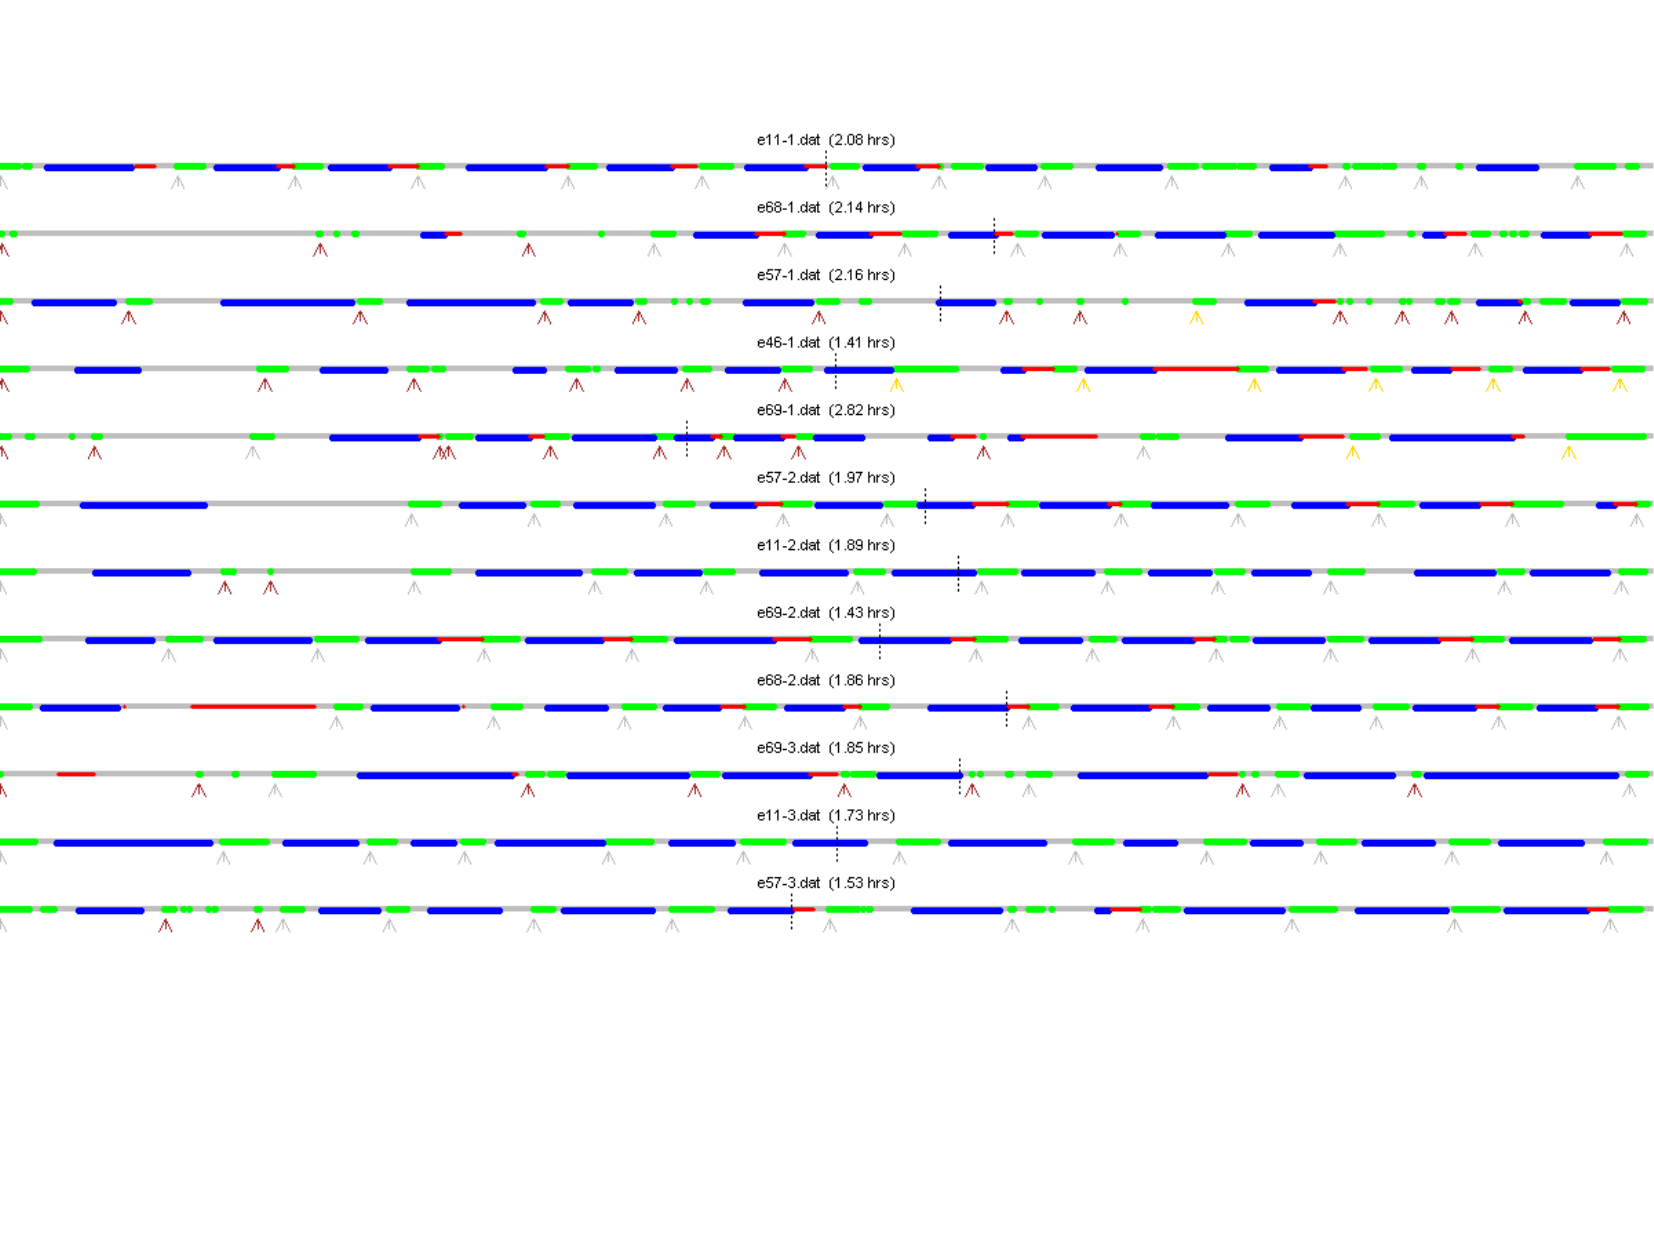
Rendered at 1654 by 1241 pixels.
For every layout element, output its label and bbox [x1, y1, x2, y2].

picture [0, 119, 1654, 1084]
